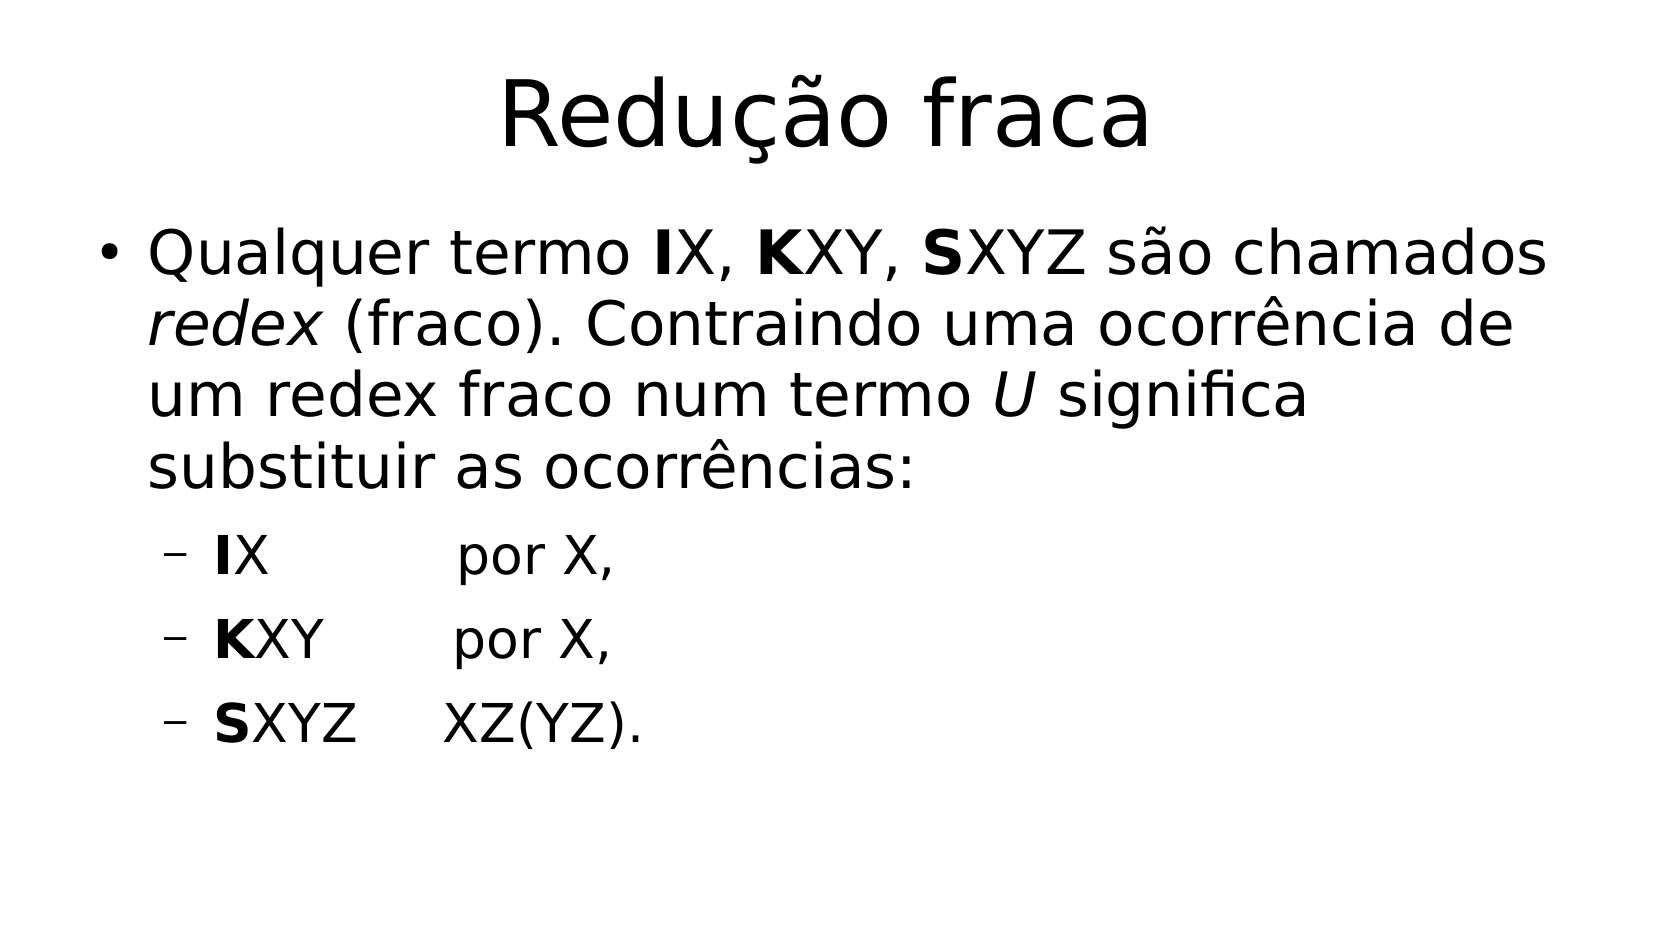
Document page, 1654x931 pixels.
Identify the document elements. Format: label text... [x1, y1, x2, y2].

list Qualquer termo IX, KXY, SXYZ são chamados redex (fraco). Contraindo uma ocorrência de um redex fraco num termo U significa substituir as ocorrências: IX por X, KXY por X, SXYZ XZ(YZ). [82, 217, 1571, 758]
title Redução fraca [82, 37, 1571, 193]
